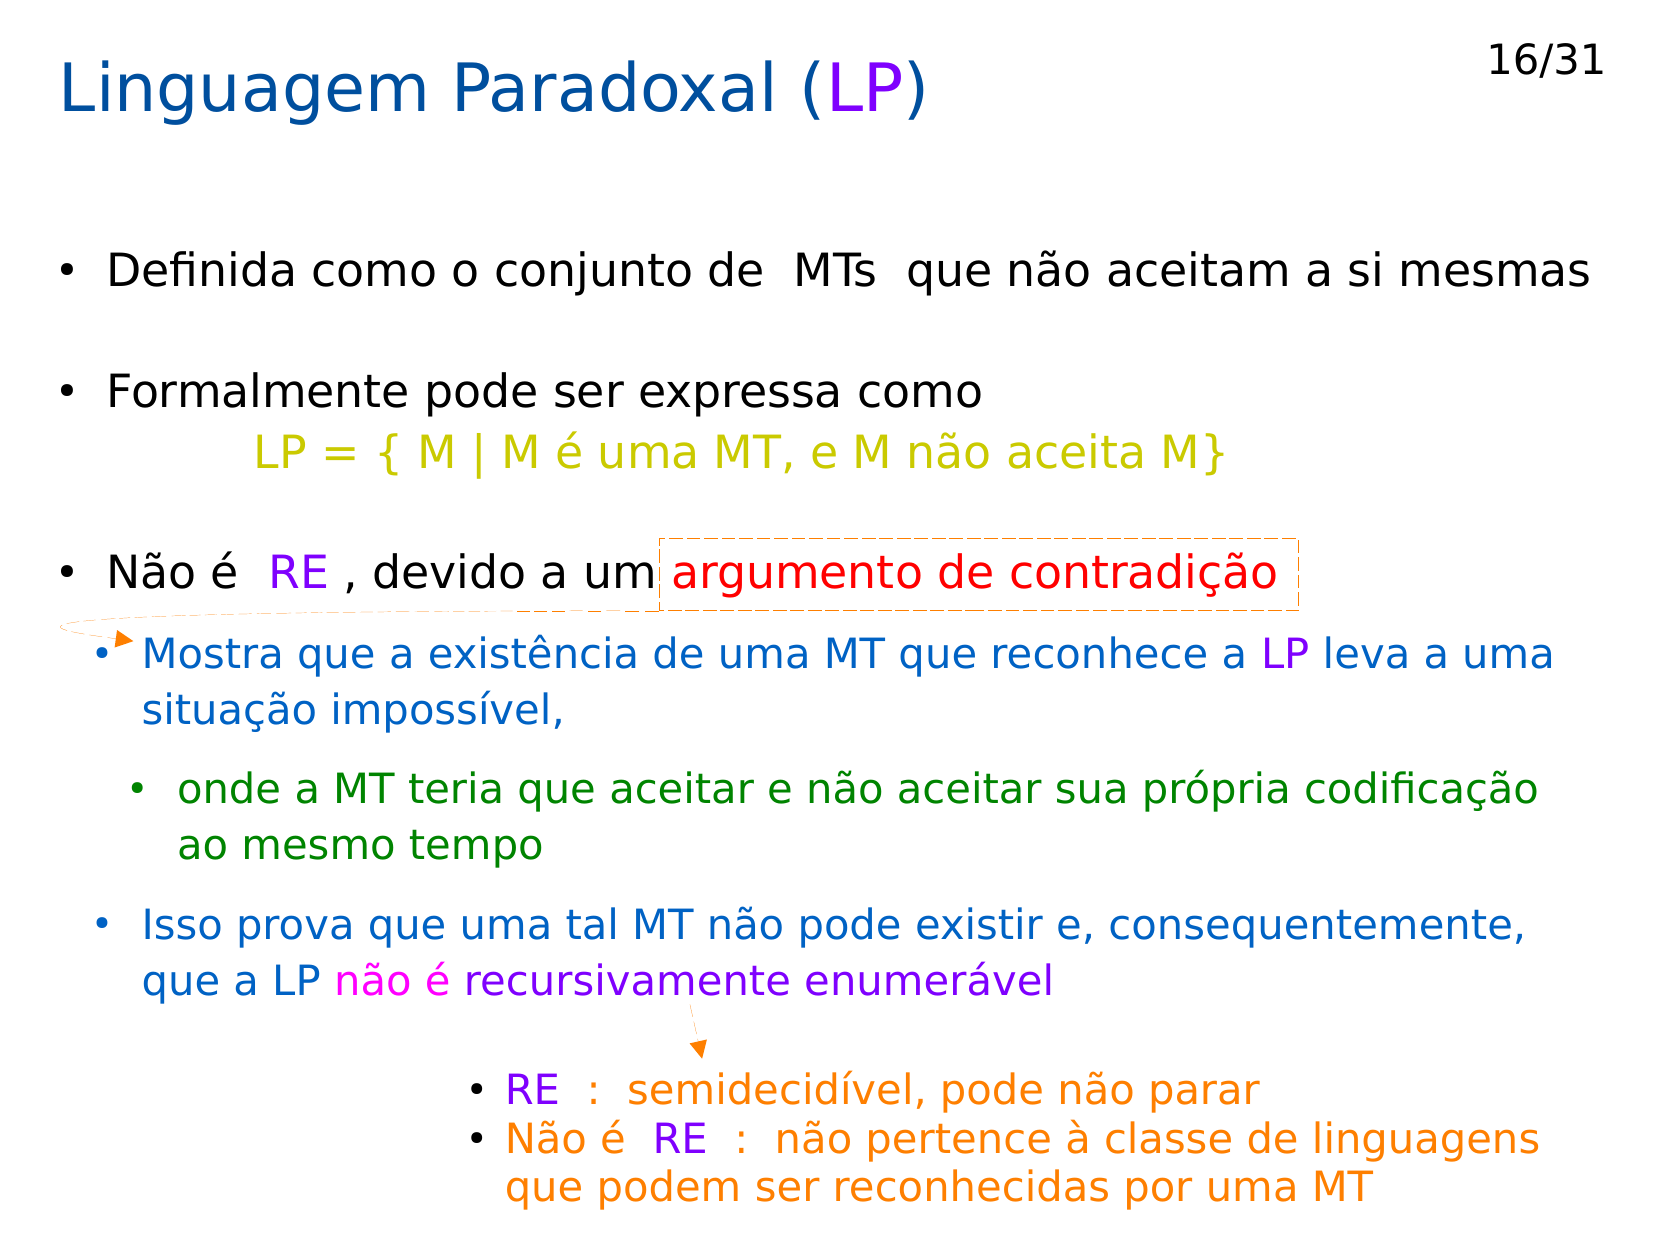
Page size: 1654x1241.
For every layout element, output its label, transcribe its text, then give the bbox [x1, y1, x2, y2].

text_box RE : semidecidível, pode não parar Não é RE : não pertence à classe de linguagens que podem ser reconhecidas por uma MT [454, 1058, 1580, 1230]
list Definida como o conjunto de MTs que não aceitam a si mesmas Formalmente pode ser expressa como LP = { M | M é uma MT, e M não aceita M} Não é RE , devido a um argumento de contradição Mostra que a existência de uma MT que reconhece a LP leva a uma situação impossível, onde a MT teria que aceitar e não aceitar sua própria codificação ao mesmo tempo Isso prova que uma tal MT não pode existir e, consequentemente, que a LP não é recursivamente enumerável [59, 236, 1595, 1211]
title Linguagem Paradoxal (LP) [59, 29, 1506, 148]
